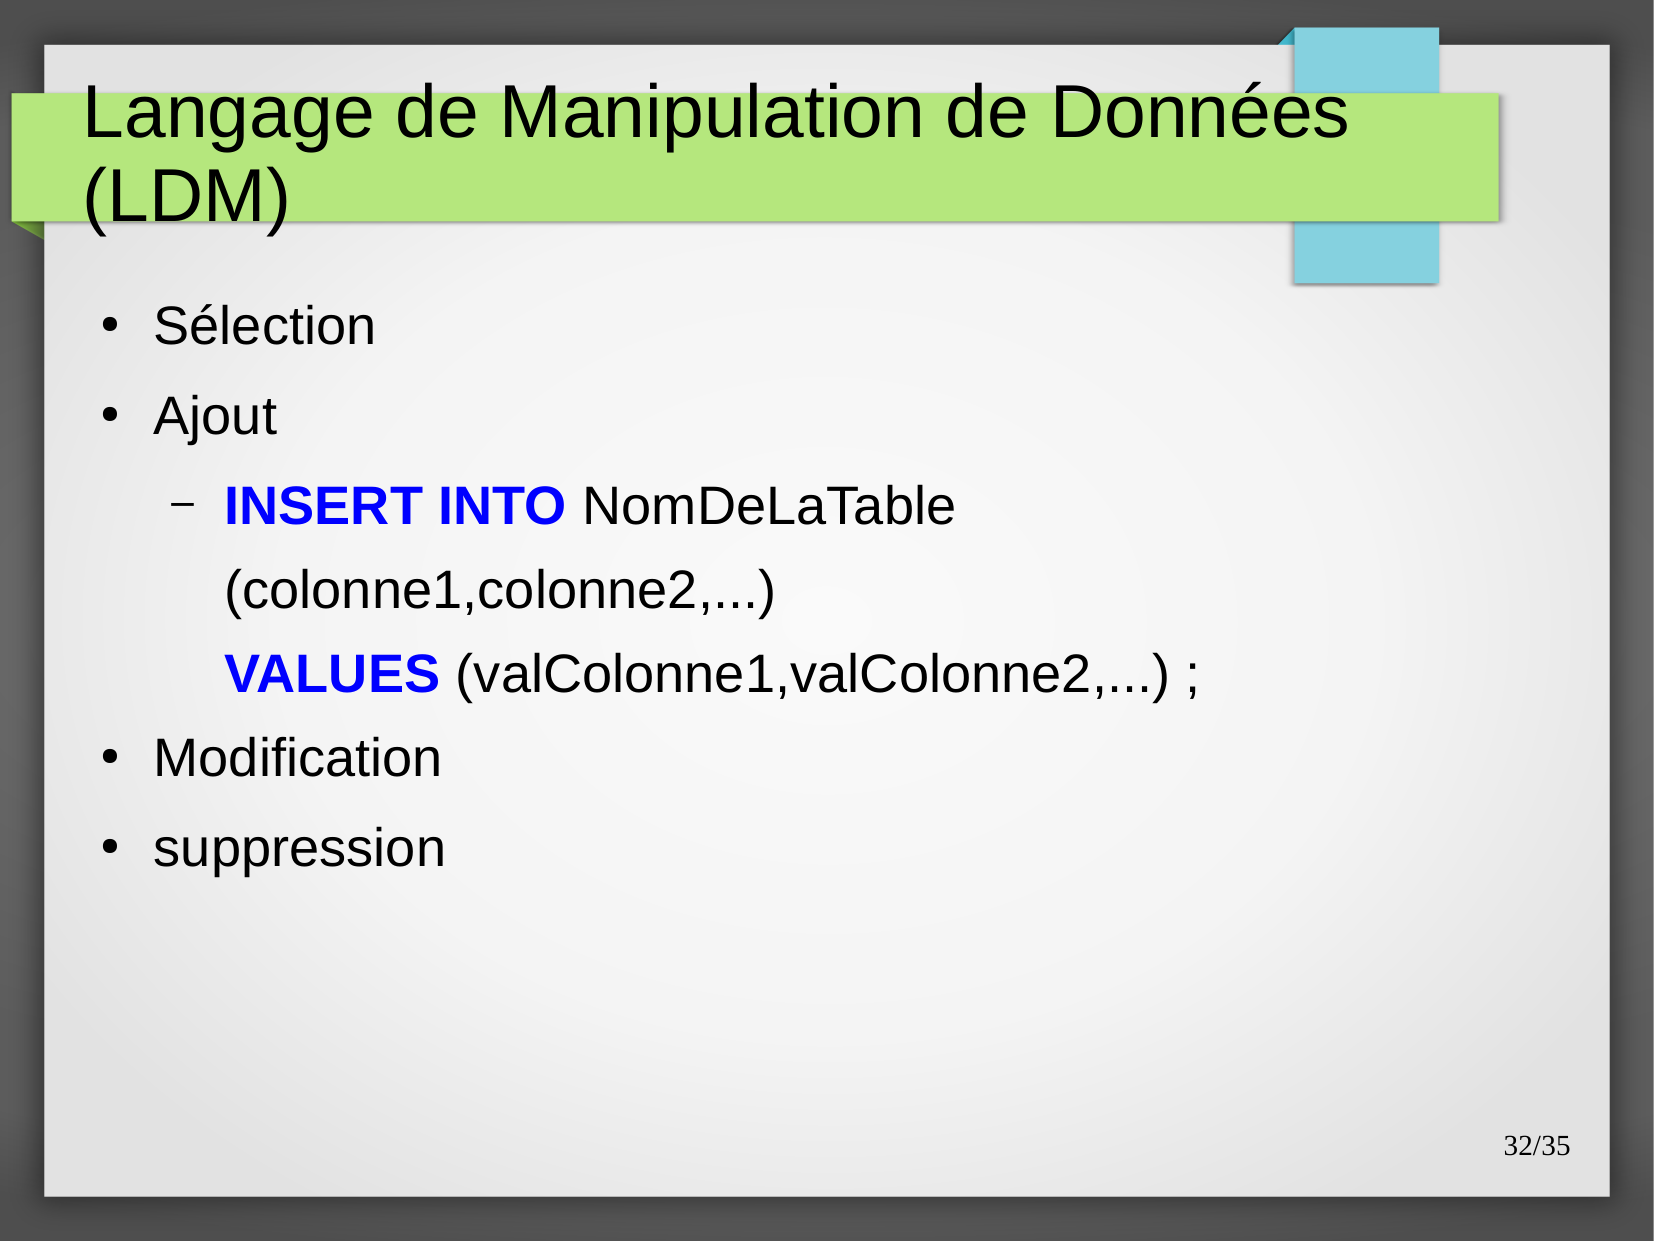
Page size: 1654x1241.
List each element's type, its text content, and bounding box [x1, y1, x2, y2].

title Langage de Manipulation de Données (LDM) [82, 49, 1571, 257]
list Sélection Ajout INSERT INTO NomDeLaTable (colonne1,colonne2,...) VALUES (valColonne1,valColonne2,...) ; Modification suppression [82, 295, 1571, 1015]
picture [0, 0, 1654, 1241]
